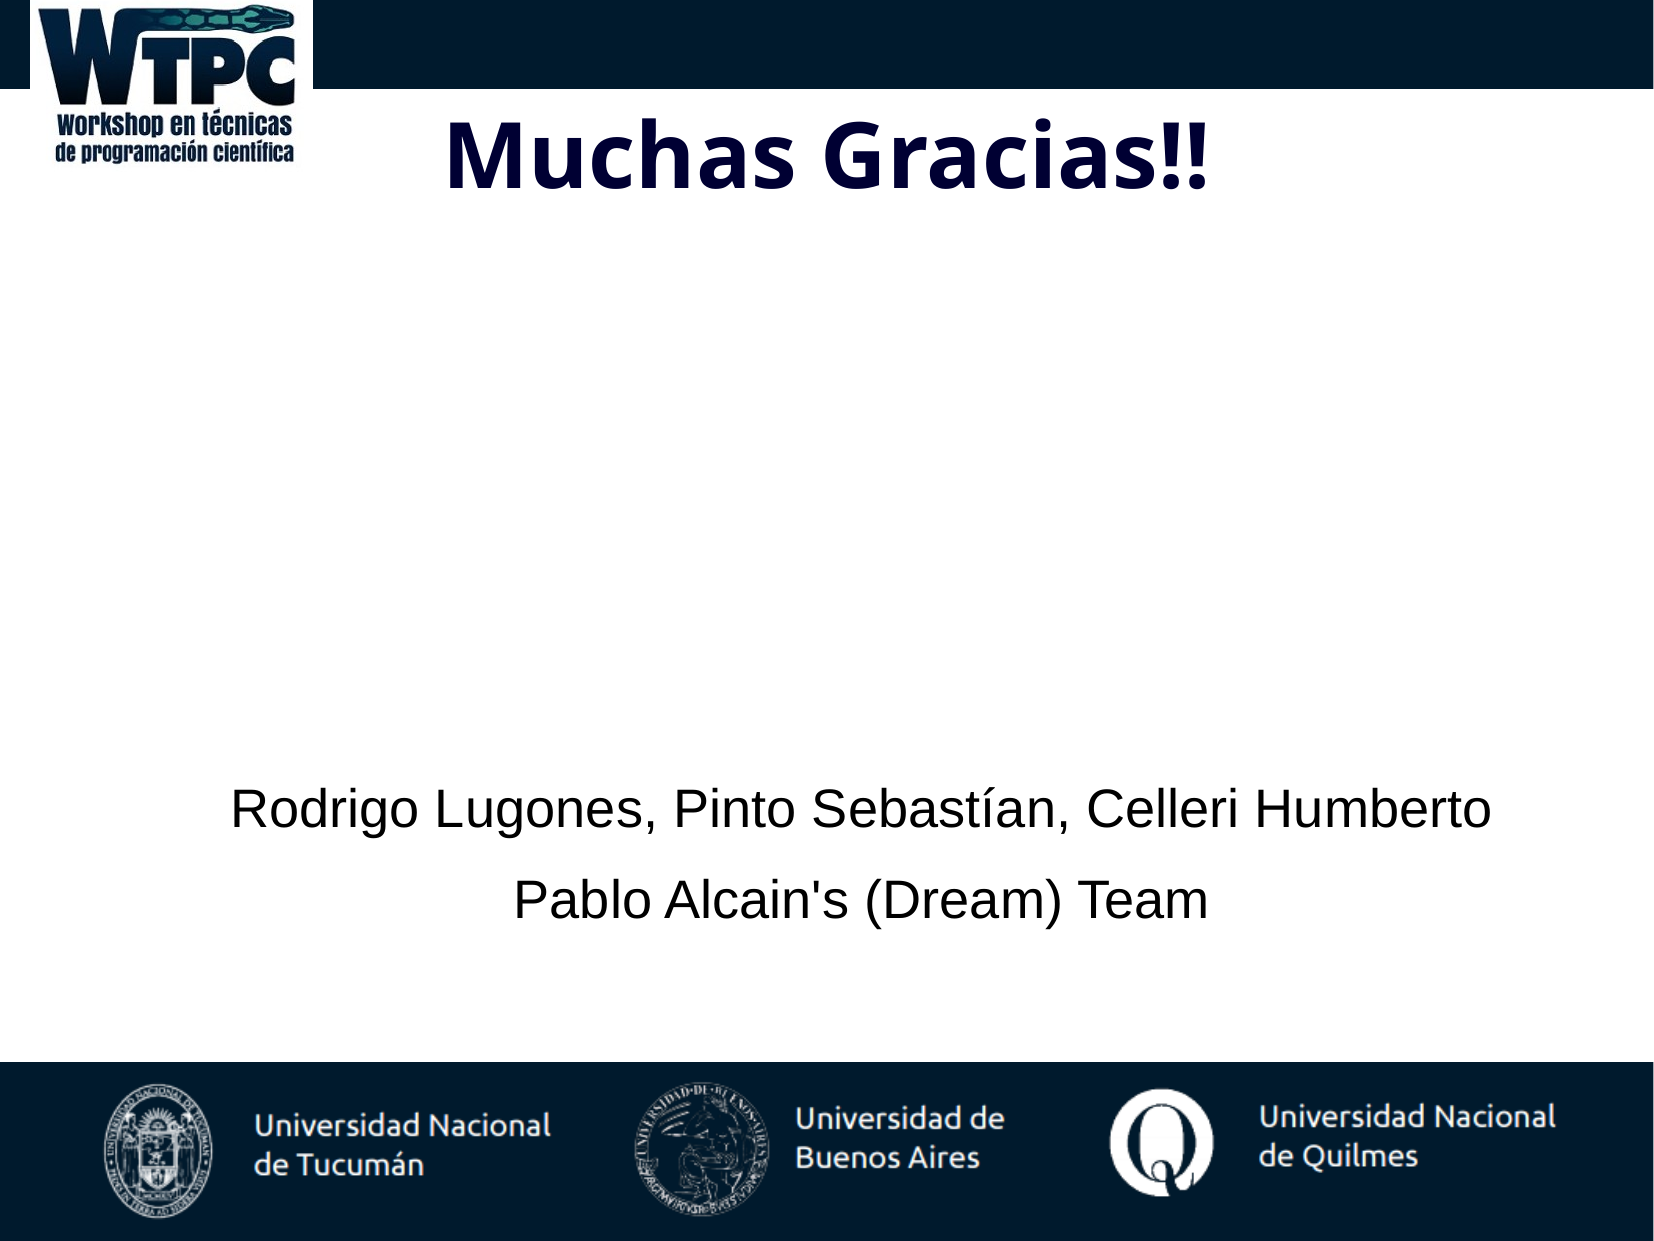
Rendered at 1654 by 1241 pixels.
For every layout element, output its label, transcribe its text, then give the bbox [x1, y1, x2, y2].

list Rodrigo Lugones, Pinto Sebastían, Celleri Humberto Pablo Alcain's (Dream) Team [82, 778, 1571, 1010]
picture [0, 1062, 1654, 1241]
title Muchas Gracias!! [82, 49, 1571, 257]
picture [0, 0, 1654, 175]
